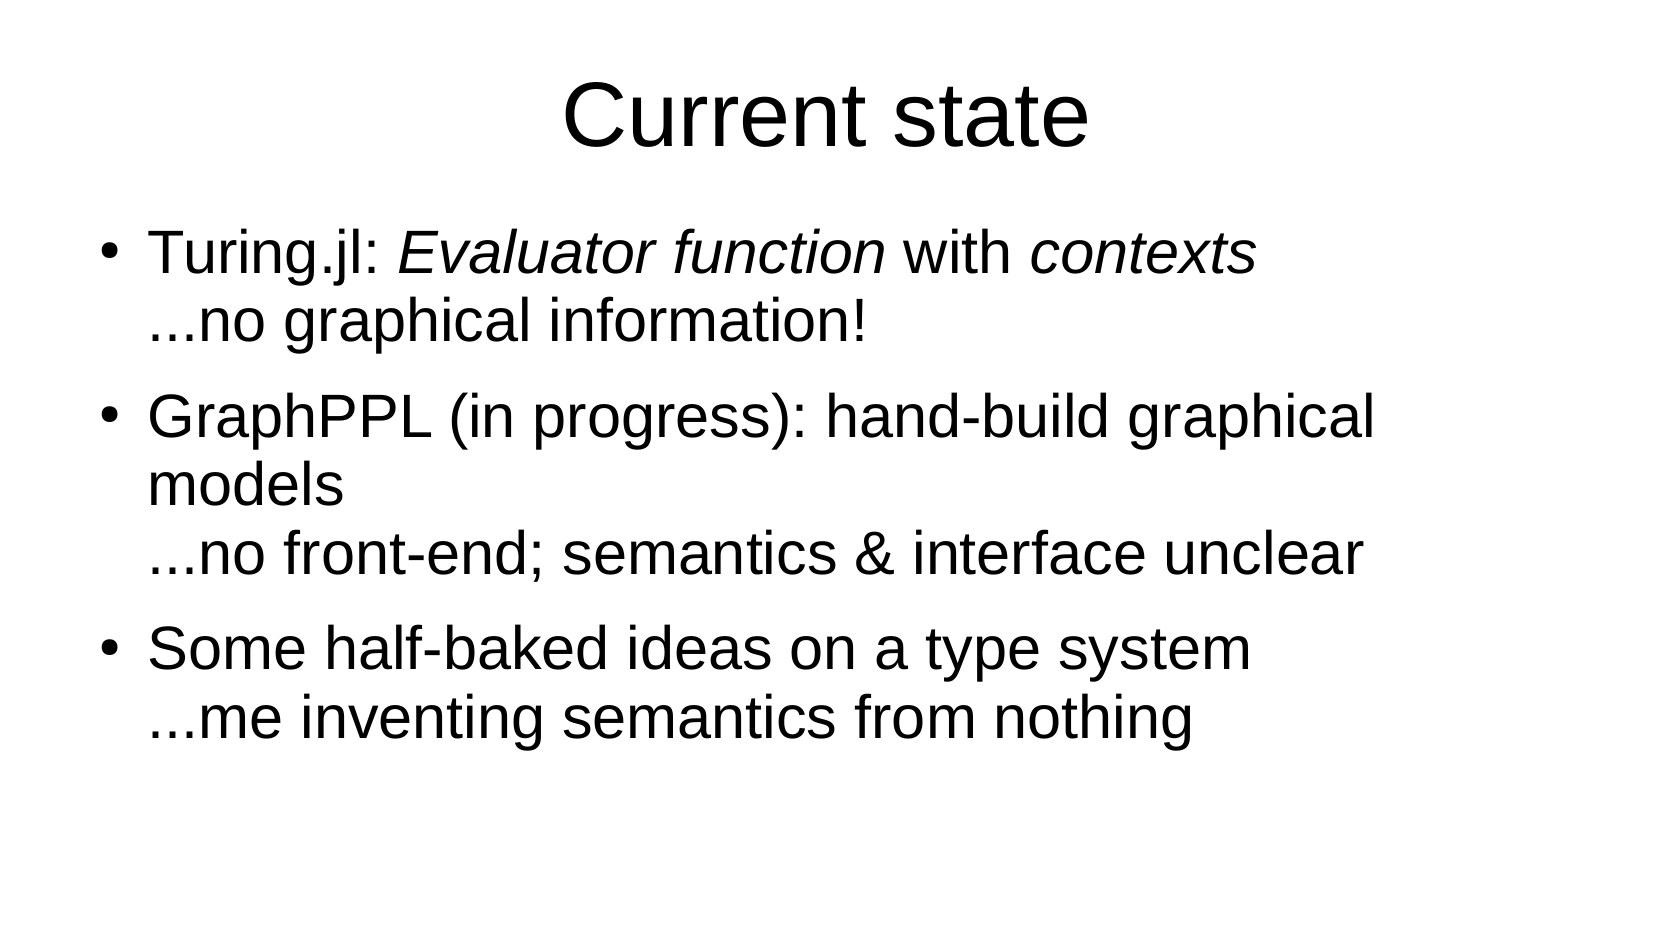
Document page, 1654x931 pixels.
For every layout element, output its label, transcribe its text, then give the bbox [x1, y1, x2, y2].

list Turing.jl: Evaluator function with contexts ...no graphical information! GraphPPL (in progress): hand-build graphical models ...no front-end; semantics & interface unclear Some half-baked ideas on a type system ...me inventing semantics from nothing [82, 217, 1571, 758]
title Current state [82, 37, 1571, 193]
